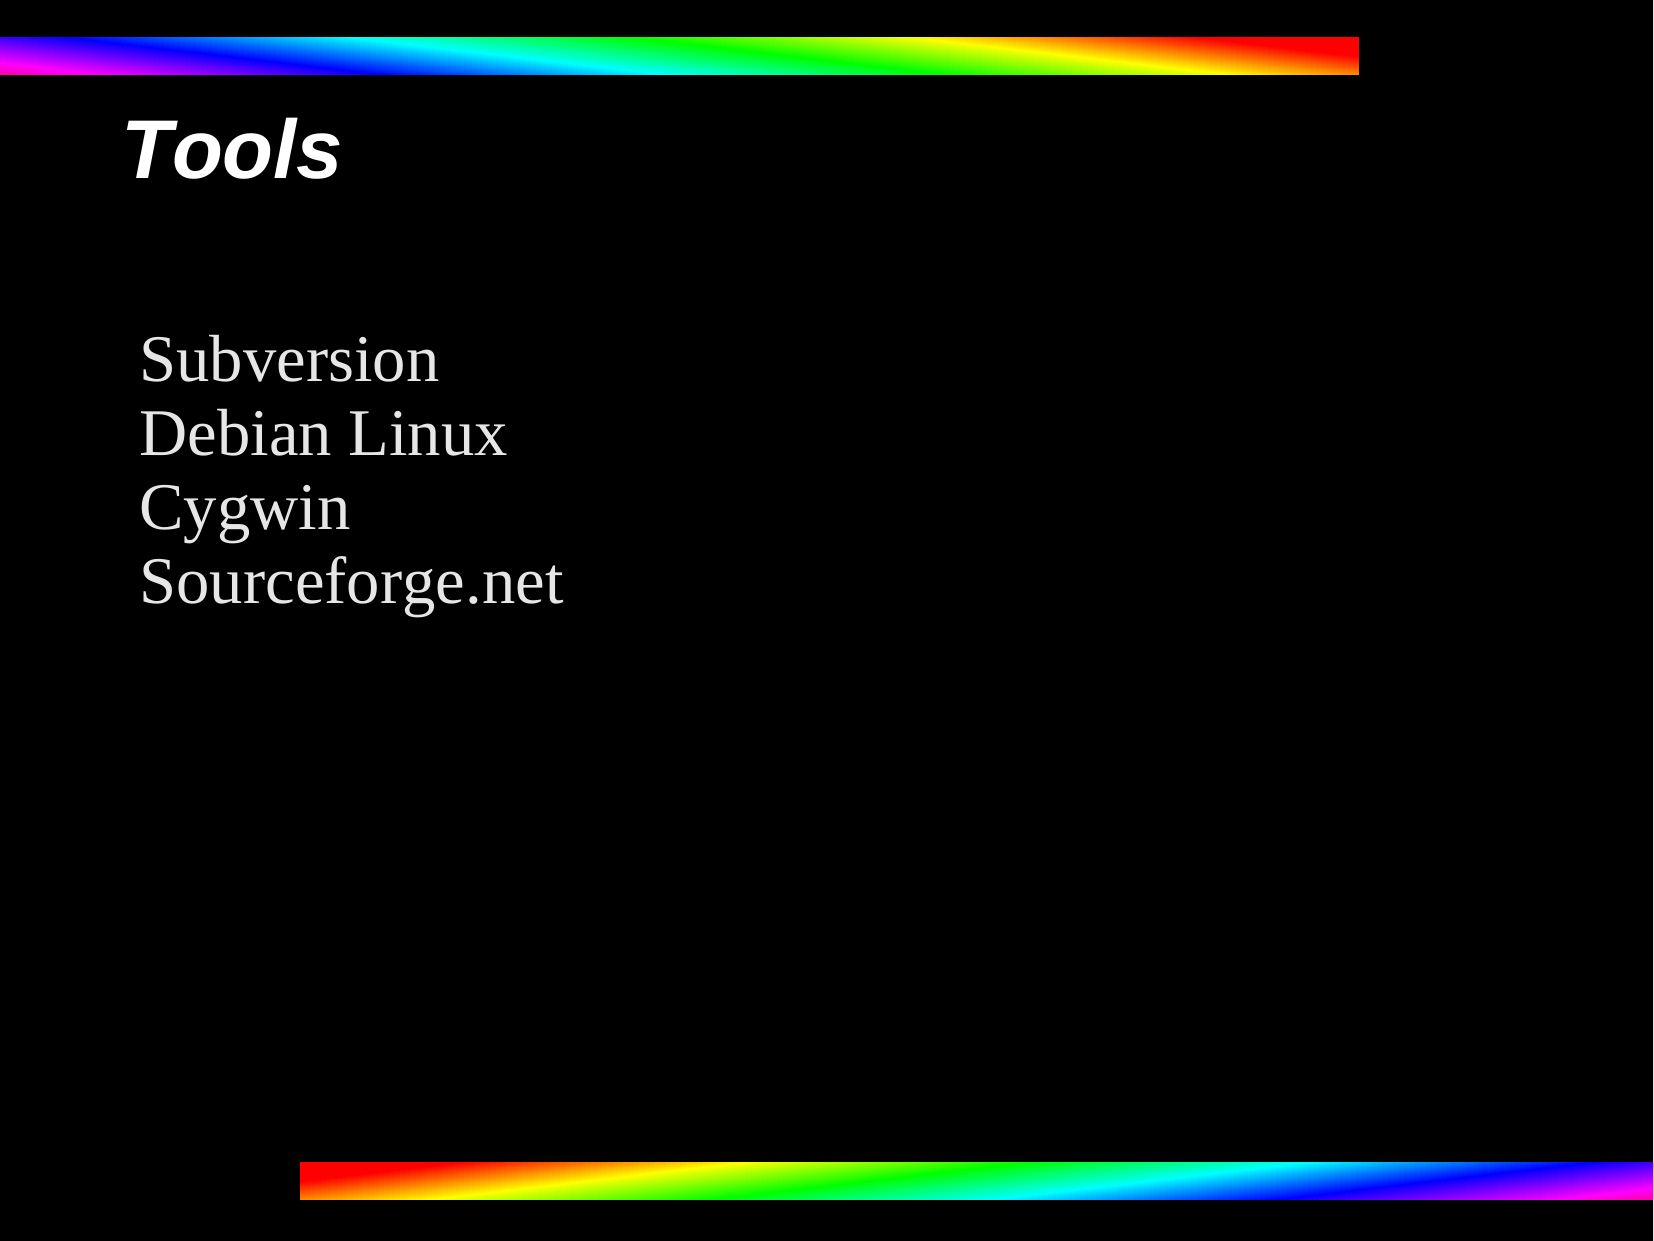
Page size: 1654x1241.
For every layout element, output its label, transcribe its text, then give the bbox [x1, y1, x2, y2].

title Tools [121, 53, 1534, 247]
picture [0, 0, 1654, 1241]
list Subversion Debian Linux Cygwin Sourceforge.net [121, 322, 1561, 1118]
